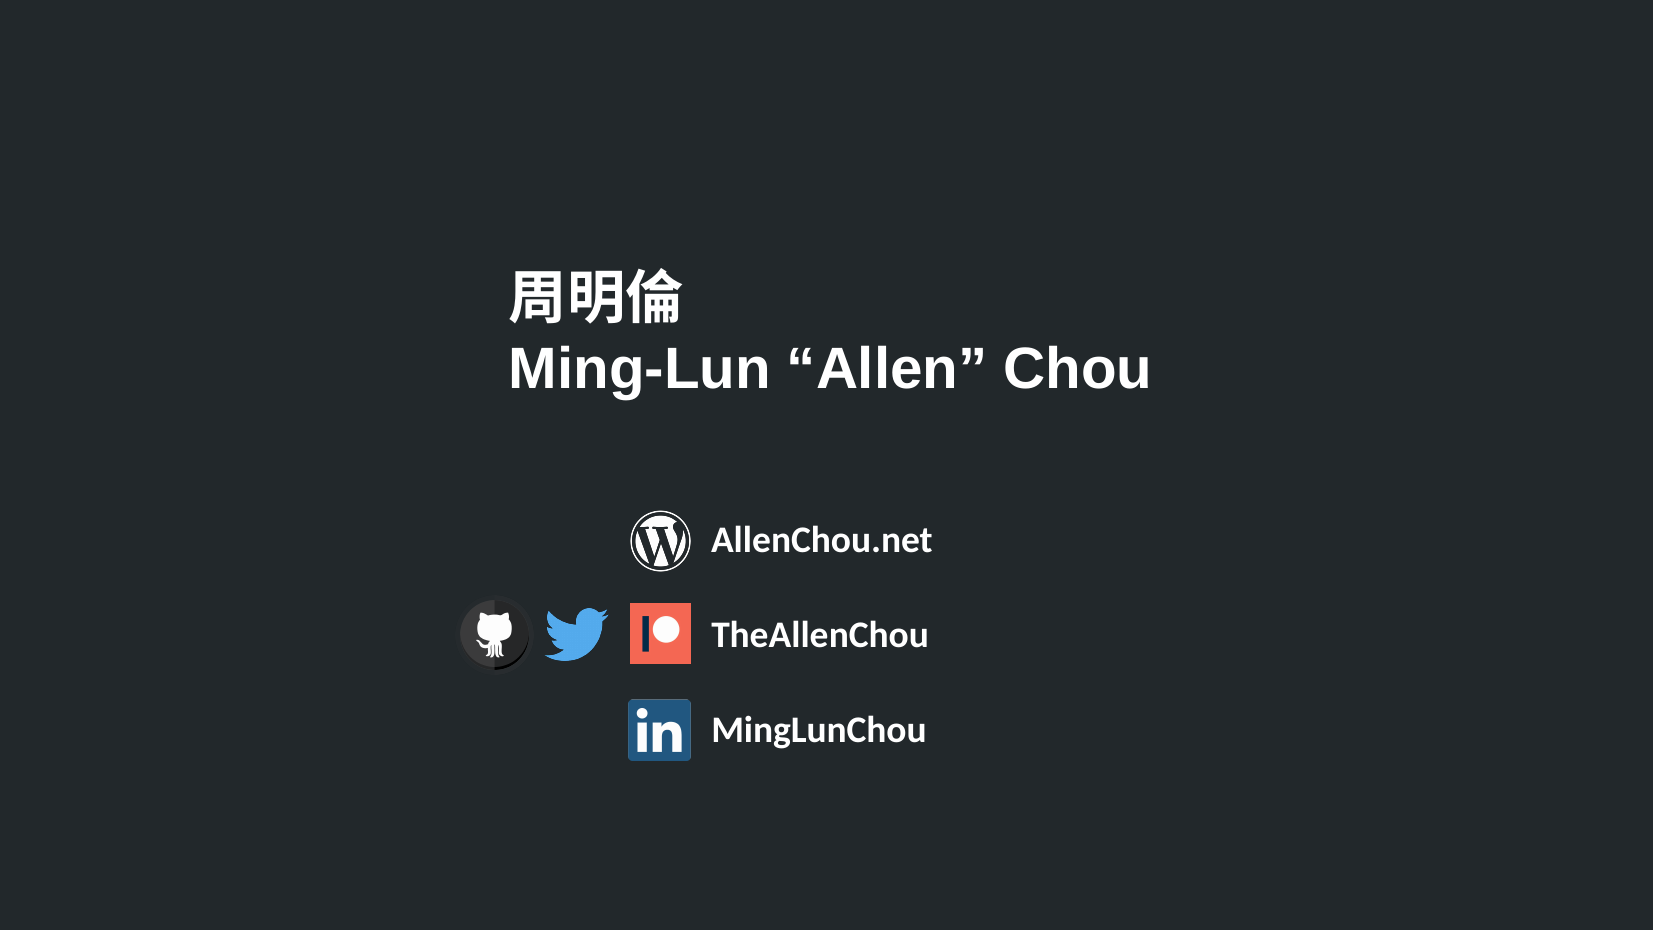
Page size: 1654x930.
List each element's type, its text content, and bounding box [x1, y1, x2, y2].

picture [544, 608, 609, 661]
text_box AllenChou.net [696, 516, 1018, 584]
picture [628, 699, 691, 761]
text_box 周明倫 Ming-Lun “Allen” Chou [494, 244, 1186, 467]
picture [615, 495, 706, 587]
text_box MingLunChou [696, 706, 1056, 775]
picture [455, 595, 534, 675]
picture [630, 603, 691, 664]
text_box TheAllenChou [696, 612, 1056, 680]
